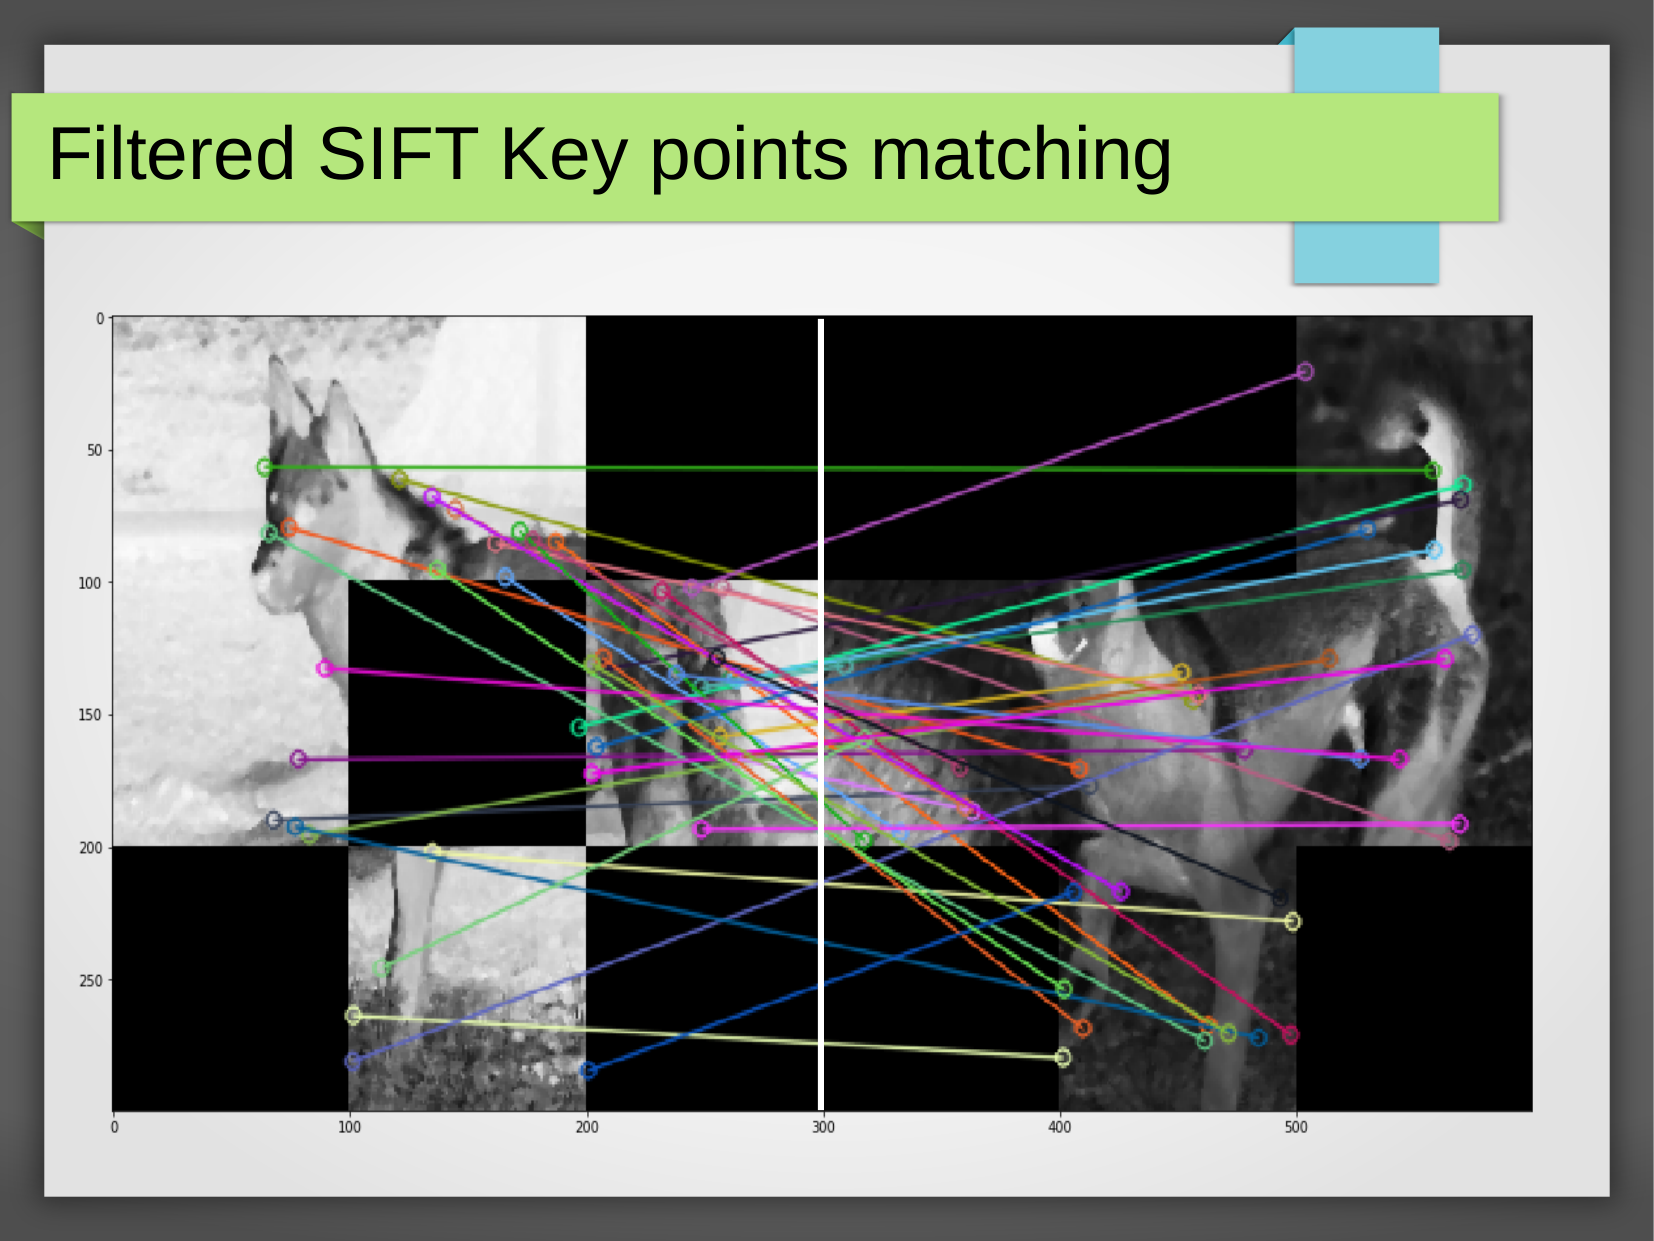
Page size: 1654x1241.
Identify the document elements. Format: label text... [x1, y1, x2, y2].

title Filtered SIFT Key points matching [47, 69, 1489, 238]
picture [0, 0, 1654, 1241]
